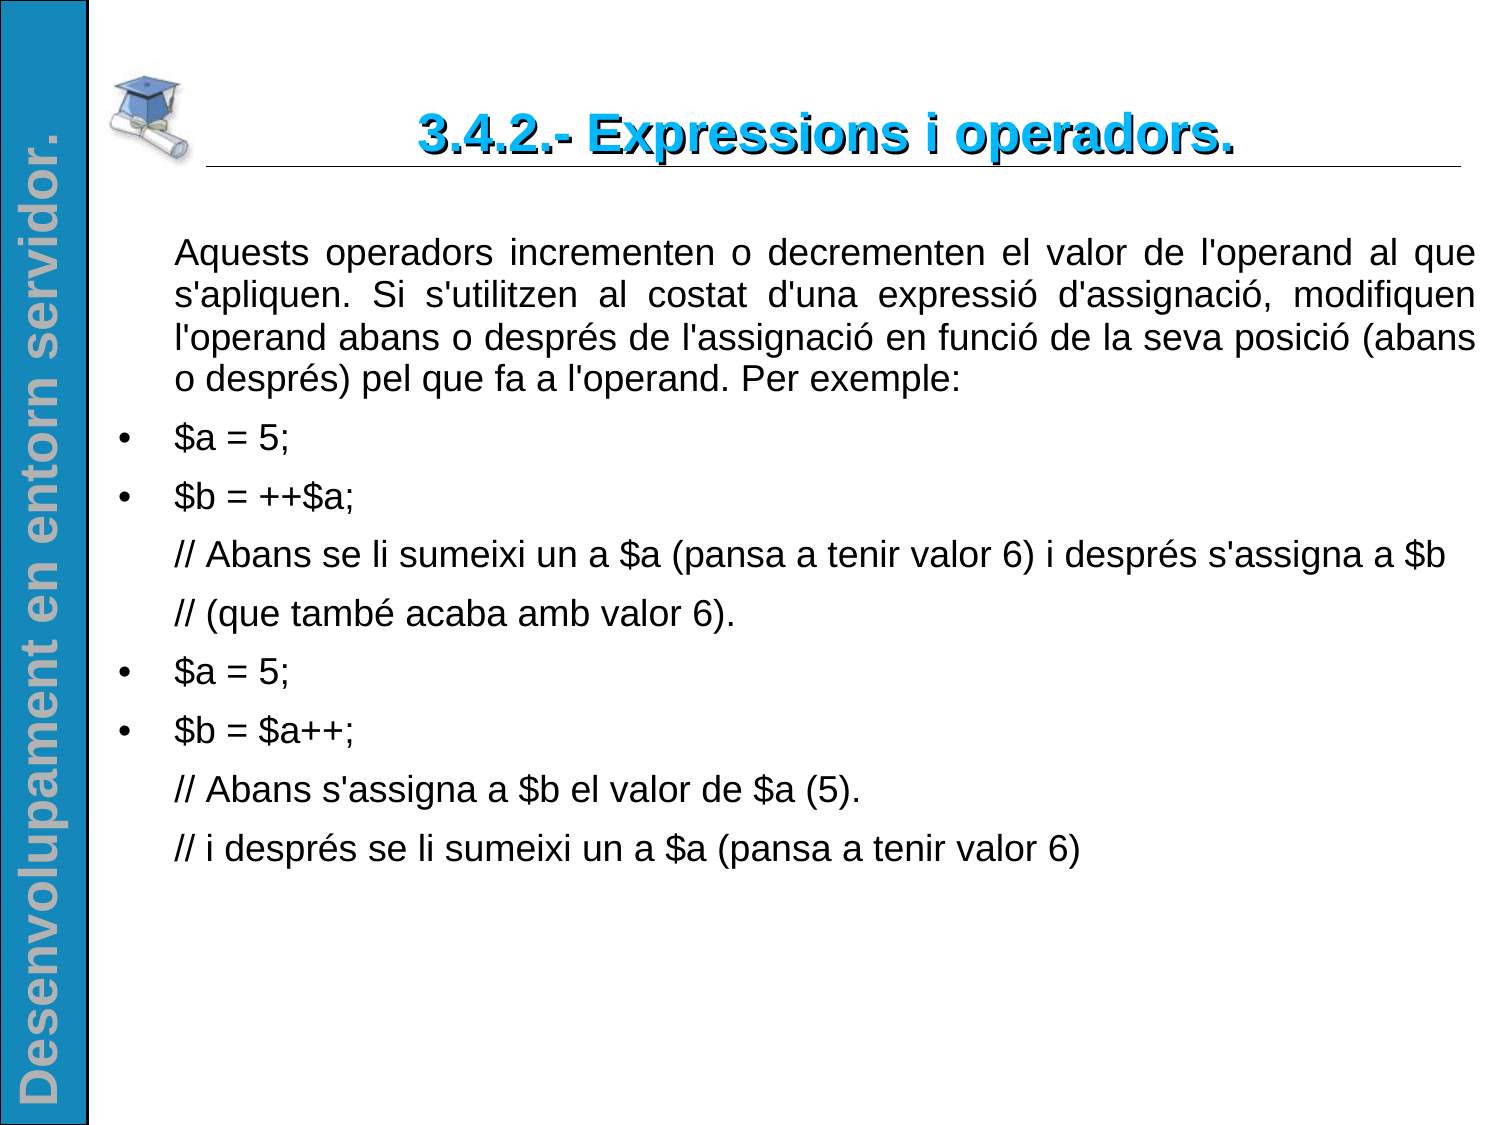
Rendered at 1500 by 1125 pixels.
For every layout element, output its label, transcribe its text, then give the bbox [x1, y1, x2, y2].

title 3.4.2.- Expressions i operadors. [206, 88, 1447, 178]
picture [93, 61, 206, 174]
list Aquests operadors incrementen o decrementen el valor de l'operand al que s'apliquen. Si s'utilitzen al costat d'una expressió d'assignació, modifiquen l'operand abans o després de l'assignació en funció de la seva posició (abans o després) pel que fa a l'operand. Per exemple: $a = 5; $b = ++$a; // Abans se li sumeixi un a $a (pansa a tenir valor 6) i després s'assigna a $b // (que també acaba amb valor 6). $a = 5; $b = $a++; // Abans s'assigna a $b el valor de $a (5). // i després se li sumeixi un a $a (pansa a tenir valor 6) [118, 231, 1477, 975]
